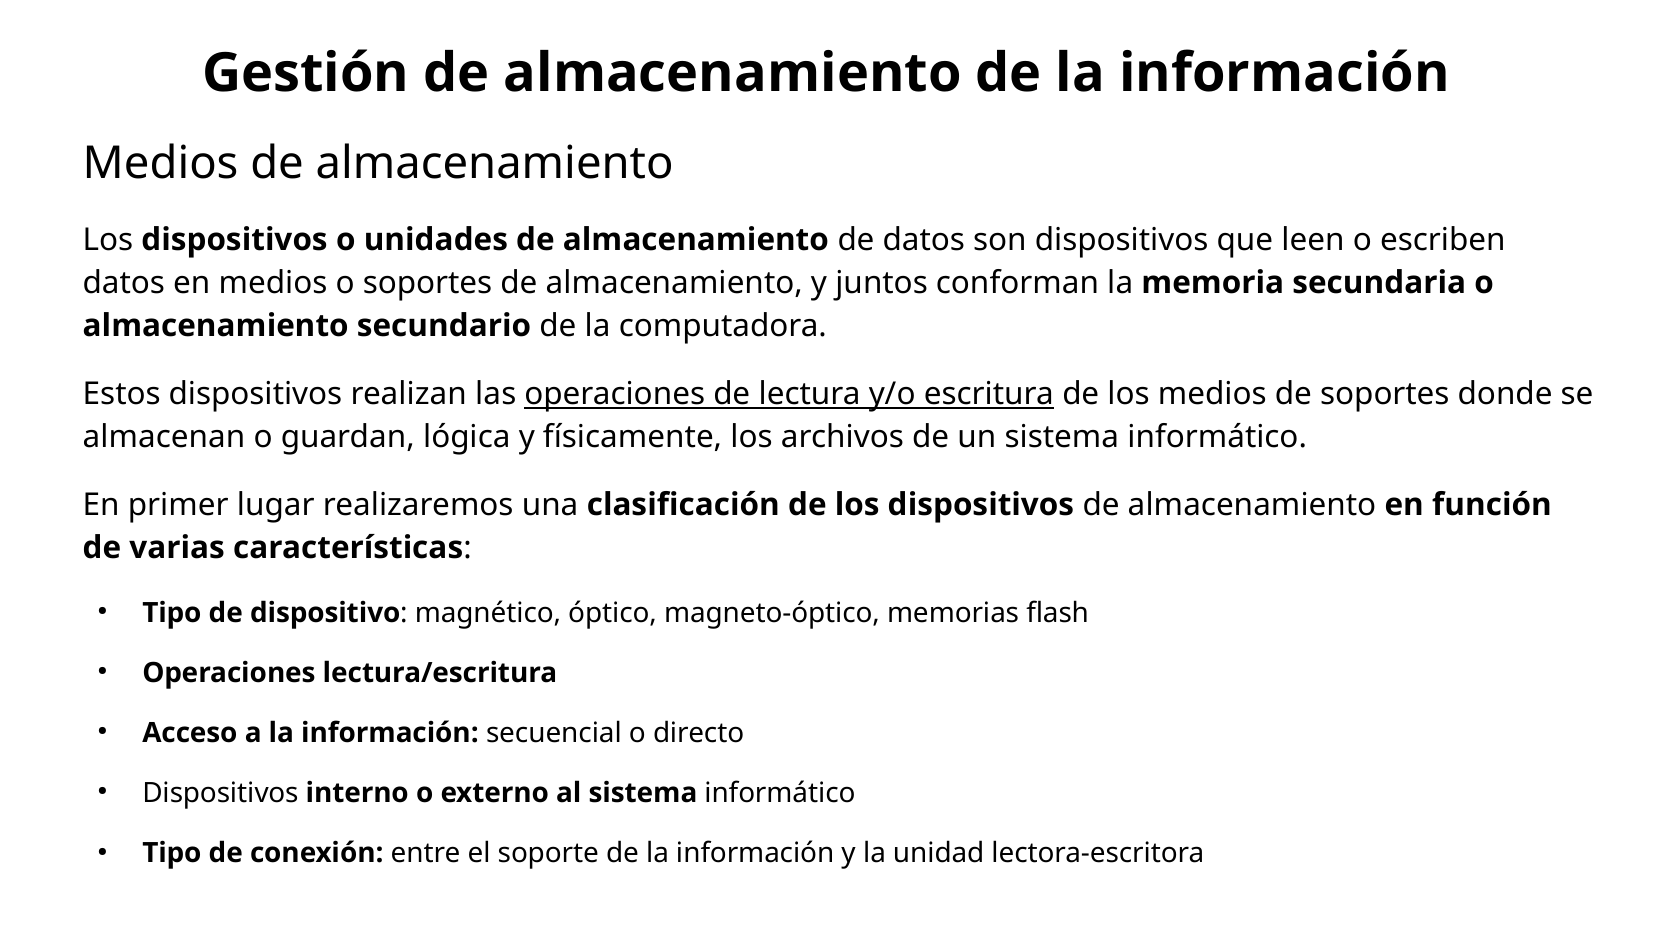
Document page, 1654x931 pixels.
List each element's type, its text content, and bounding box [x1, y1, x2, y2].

list Medios de almacenamiento Los dispositivos o unidades de almacenamiento de datos son dispositivos que leen o escriben datos en medios o soportes de almacenamiento, y juntos conforman la memoria secundaria o almacenamiento secundario de la computadora. Estos dispositivos realizan las operaciones de lectura y/o escritura de los medios de soportes donde se almacenan o guardan, lógica y físicamente, los archivos de un sistema informático. En primer lugar realizaremos una clasificación de los dispositivos de almacenamiento en función de varias características: Tipo de dispositivo: magnético, óptico, magneto-óptico, memorias flash Operaciones lectura/escritura Acceso a la información: secuencial o directo Dispositivos interno o externo al sistema informático Tipo de conexión: entre el soporte de la información y la unidad lectora-escritora [82, 129, 1595, 875]
title Gestión de almacenamiento de la información [82, 23, 1571, 119]
